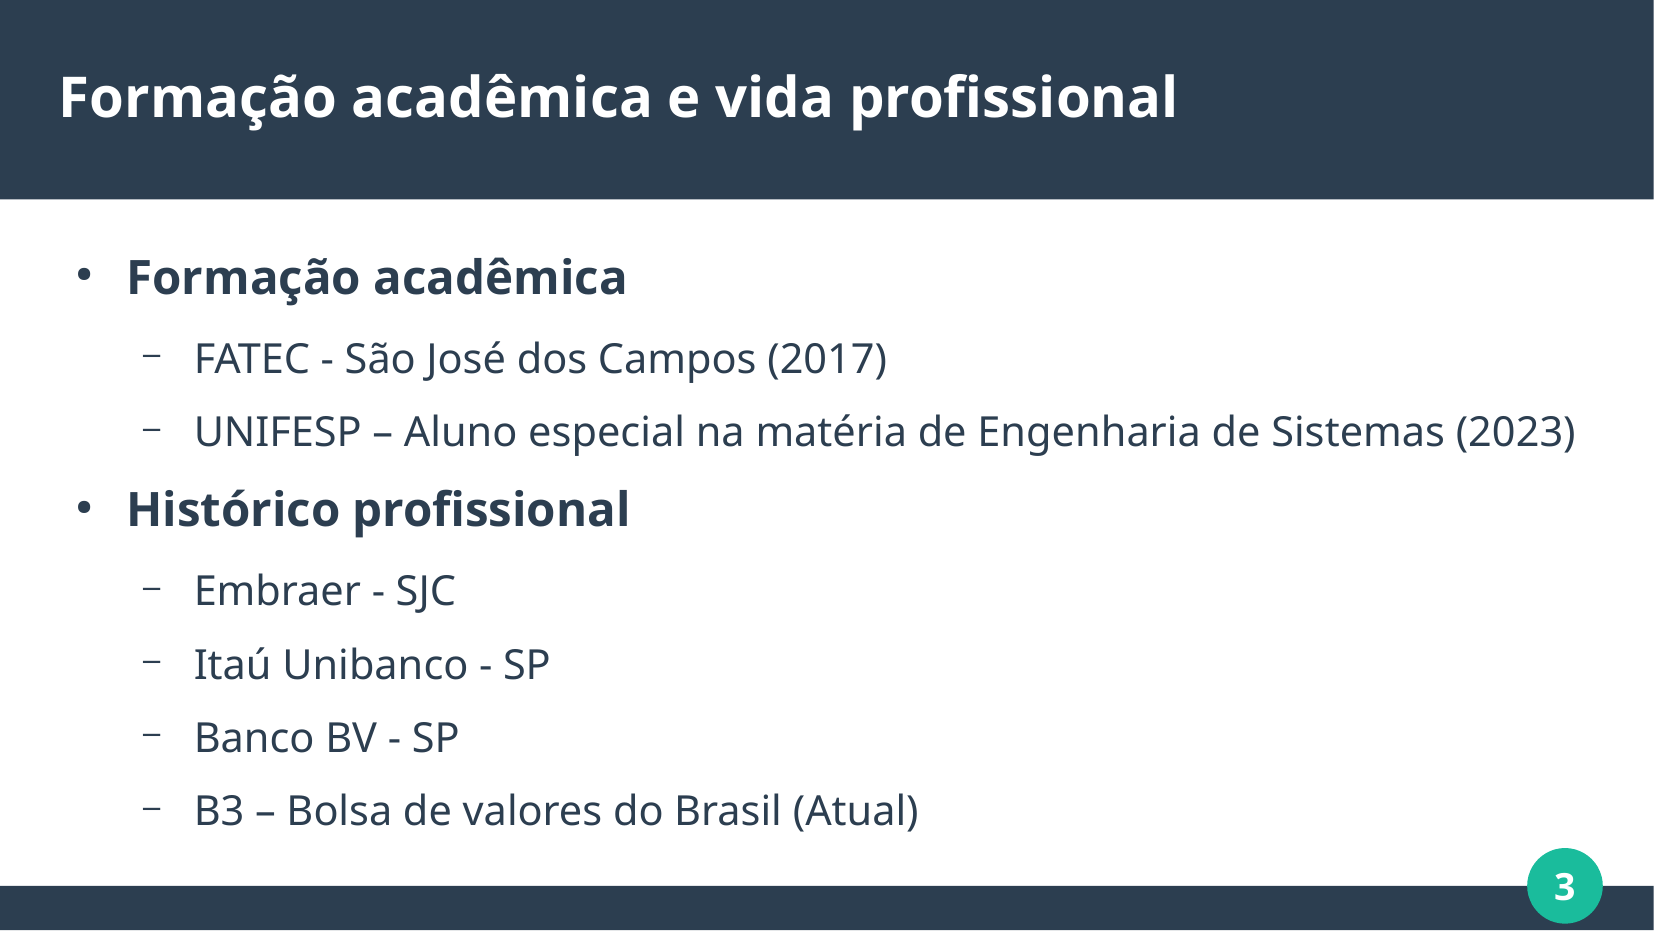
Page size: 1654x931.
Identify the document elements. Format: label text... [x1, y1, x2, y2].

title Formação acadêmica e vida profissional [59, 37, 1595, 156]
list Formação acadêmica FATEC - São José dos Campos (2017) UNIFESP – Aluno especial na matéria de Engenharia de Sistemas (2023) Histórico profissional Embraer - SJC Itaú Unibanco - SP Banco BV - SP B3 – Bolsa de valores do Brasil (Atual) [59, 243, 1595, 864]
